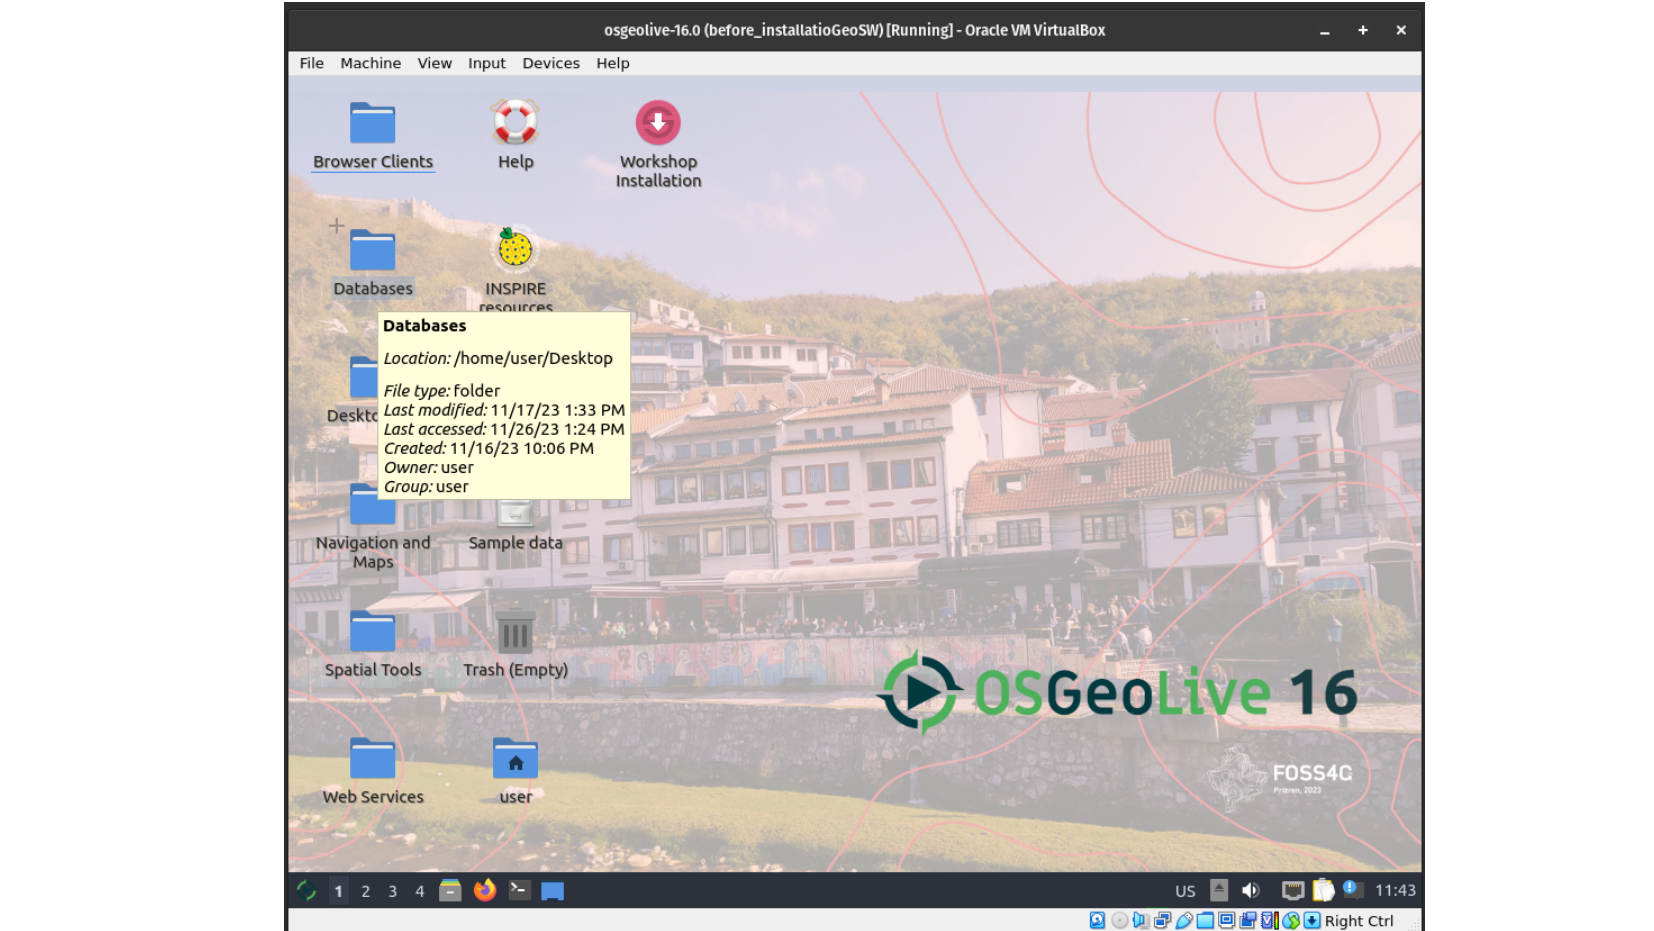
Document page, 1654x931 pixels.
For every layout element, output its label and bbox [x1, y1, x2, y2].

picture [284, 2, 1425, 931]
